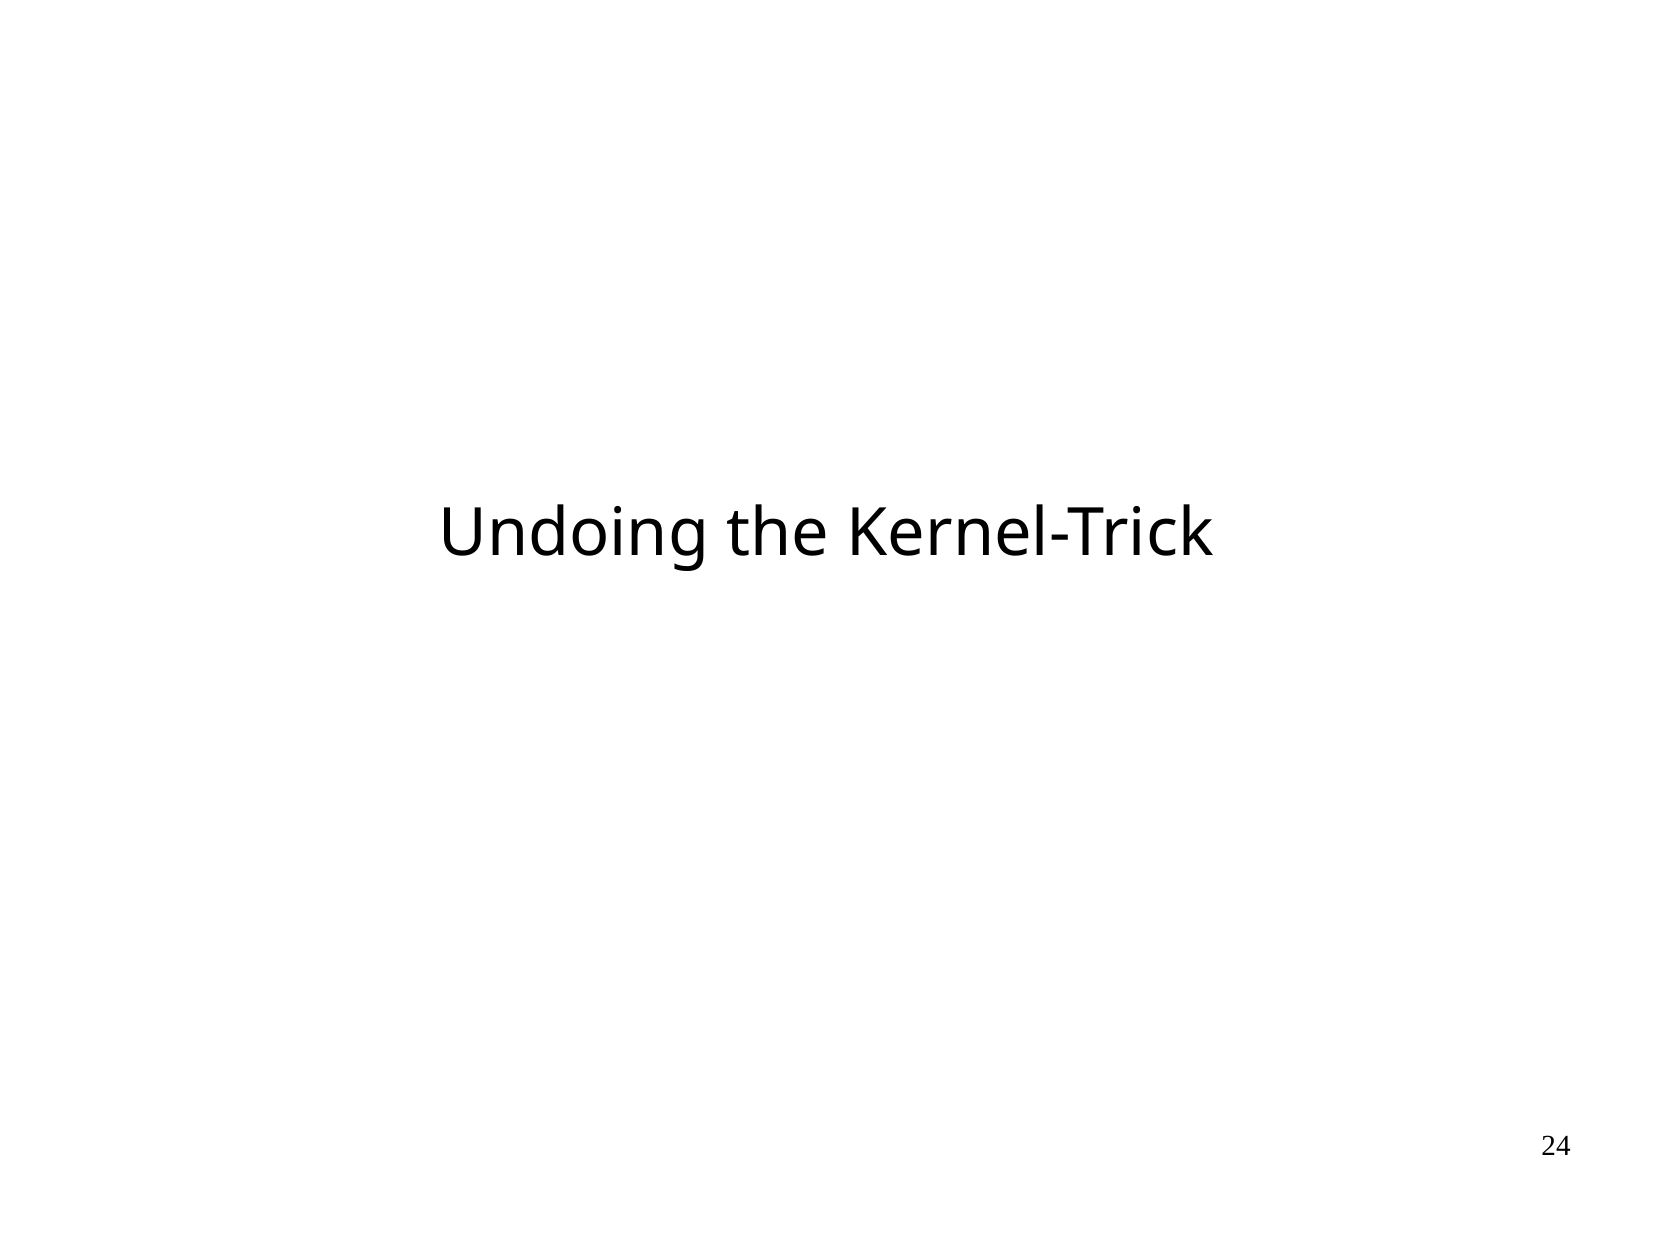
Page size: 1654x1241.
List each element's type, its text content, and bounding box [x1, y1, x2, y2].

subtitle Undoing the Kernel-Trick [82, 49, 1571, 1010]
